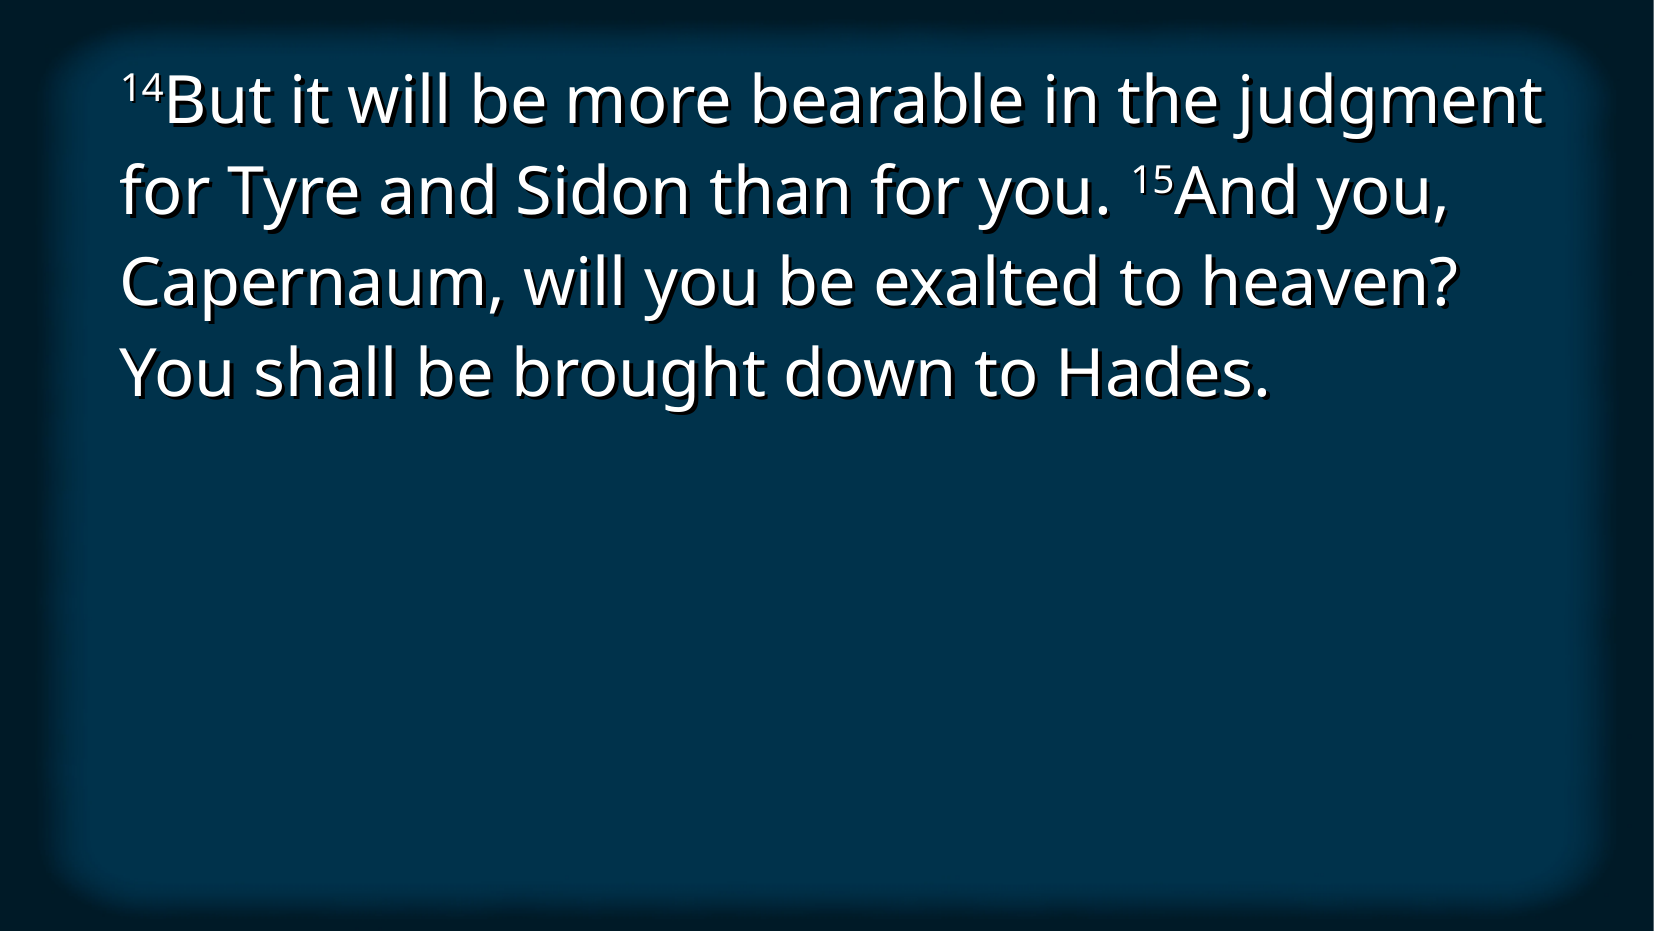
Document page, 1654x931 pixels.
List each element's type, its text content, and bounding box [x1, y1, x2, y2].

text_box 14But it will be more bearable in the judgment for Tyre and Sidon than for you. 15And you, Capernaum, will you be exalted to heaven? You shall be brought down to Hades. [105, 45, 1576, 421]
picture [0, 0, 1654, 931]
